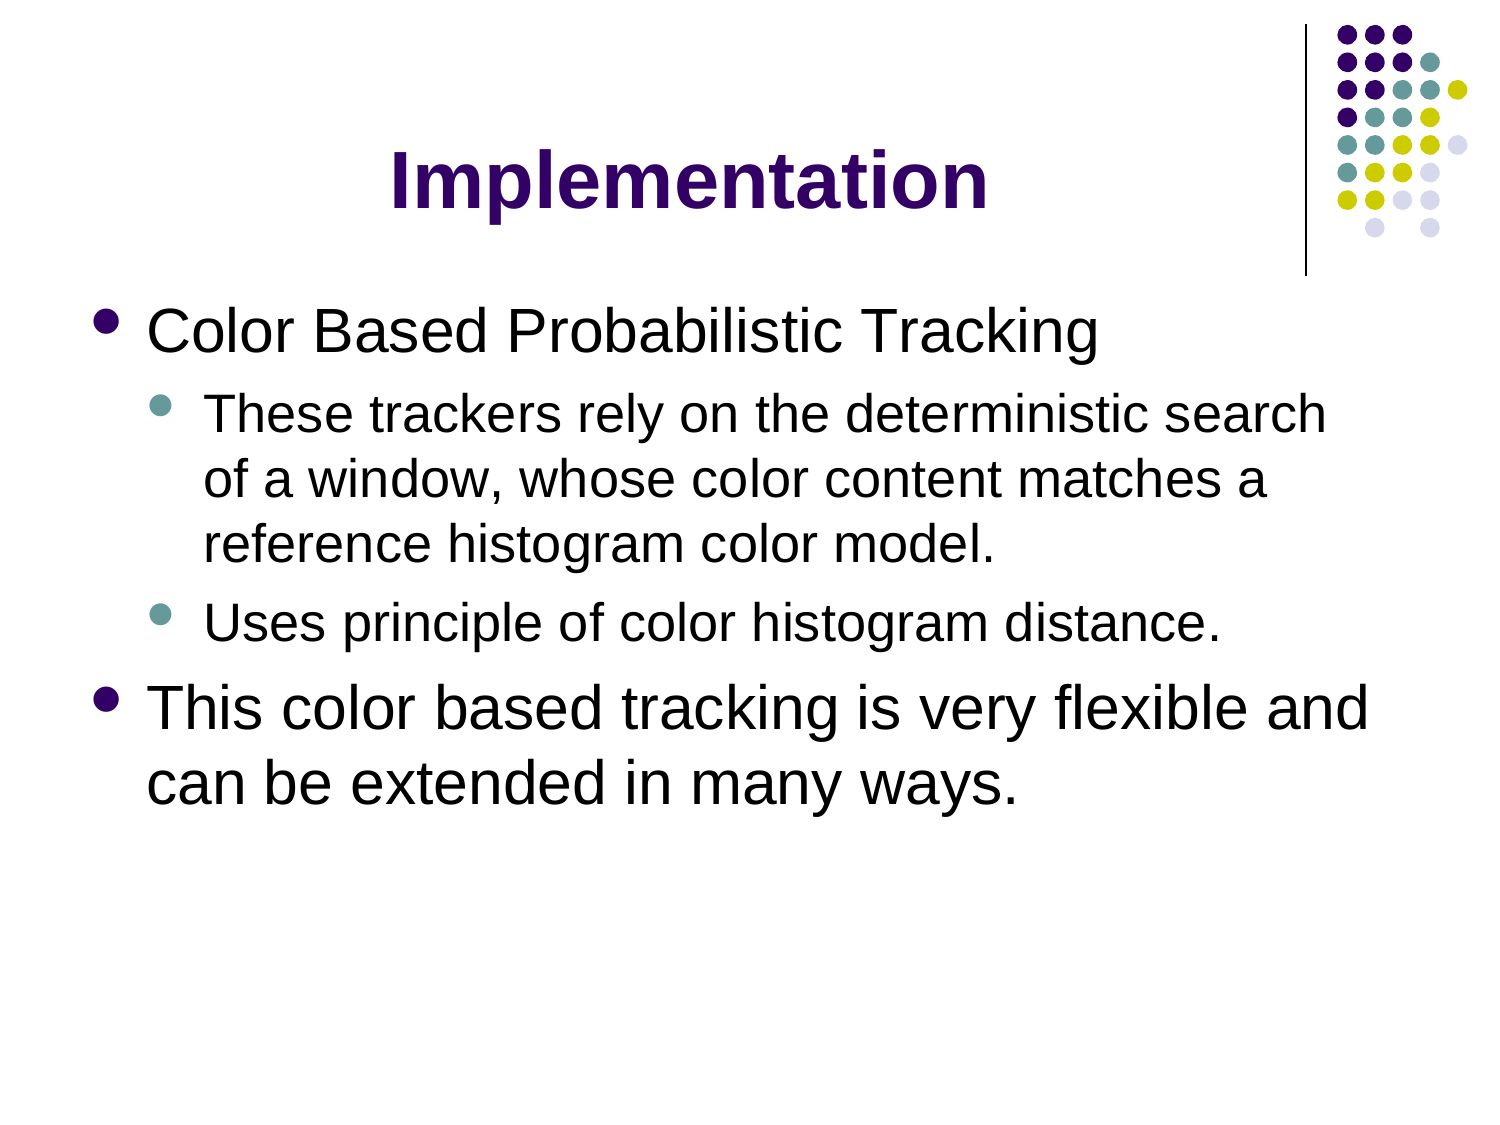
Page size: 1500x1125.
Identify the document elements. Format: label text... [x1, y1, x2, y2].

title Implementation [74, 20, 1313, 233]
list Color Based Probabilistic Tracking These trackers rely on the deterministic search of a window, whose color content matches a reference histogram color model. Uses principle of color histogram distance. This color based tracking is very flexible and can be extended in many ways. [75, 282, 1426, 1006]
